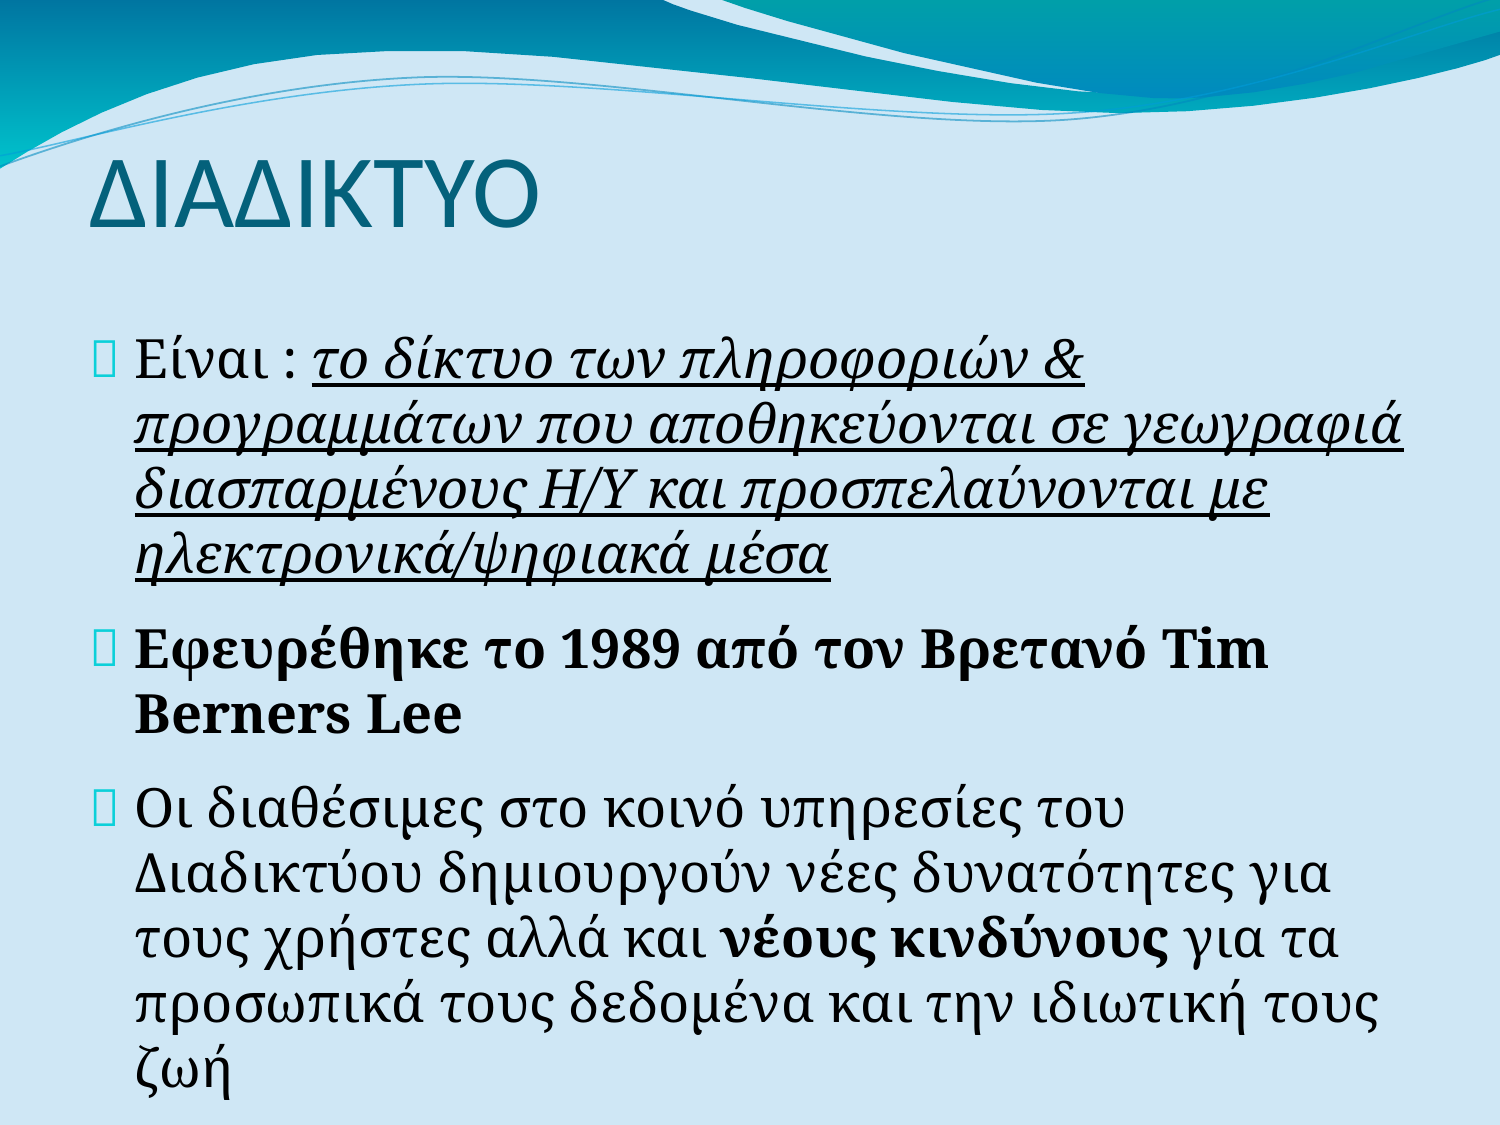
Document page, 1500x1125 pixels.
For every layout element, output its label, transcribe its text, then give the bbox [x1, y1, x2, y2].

list Είναι : το δίκτυο των πληροφοριών & προγραμμάτων που αποθηκεύονται σε γεωγραφιά διασπαρμένους Η/Υ και προσπελαύνονται με ηλεκτρονικά/ψηφιακά μέσα Εφευρέθηκε το 1989 από τον Βρετανό Tim Berners Lee Οι διαθέσιμες στο κοινό υπηρεσίες του Διαδικτύου δημιουργούν νέες δυνατότητες για τους χρήστες αλλά και νέους κινδύνους για τα προσωπικά τους δεδομένα και την ιδιωτική τους ζωή (Οδηγία 2002/58/ΕΚ του Ευρωπαϊκού Κοινοβουλίου και του Συμβουλίου) [75, 317, 1425, 1038]
title ΔΙΑΔΙΚΤΥΟ [75, 115, 1425, 303]
